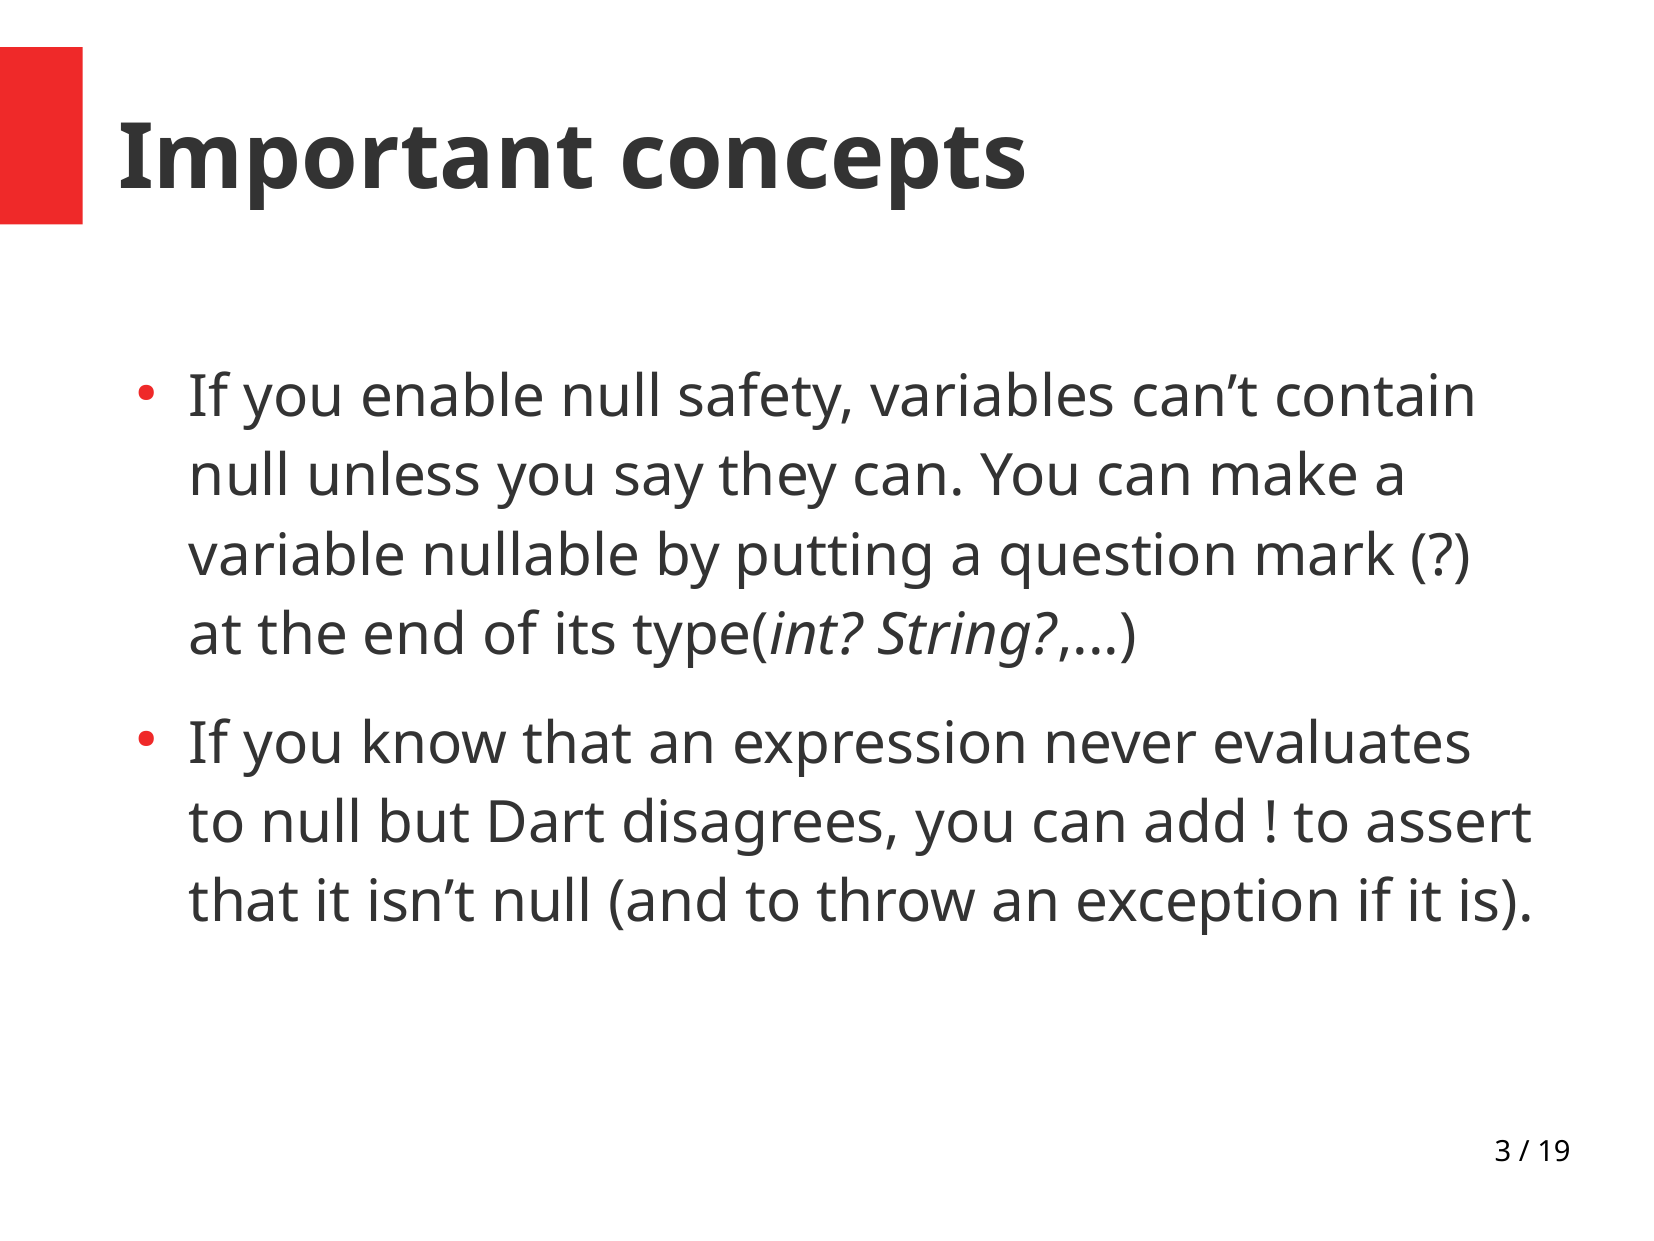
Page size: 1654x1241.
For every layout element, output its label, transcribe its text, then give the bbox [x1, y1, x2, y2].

title Important concepts [118, 49, 1571, 257]
list If you enable null safety, variables can’t contain null unless you say they can. You can make a variable nullable by putting a question mark (?) at the end of its type(int? String?,...) If you know that an expression never evaluates to null but Dart disagrees, you can add ! to assert that it isn’t null (and to throw an exception if it is). [118, 354, 1536, 1074]
